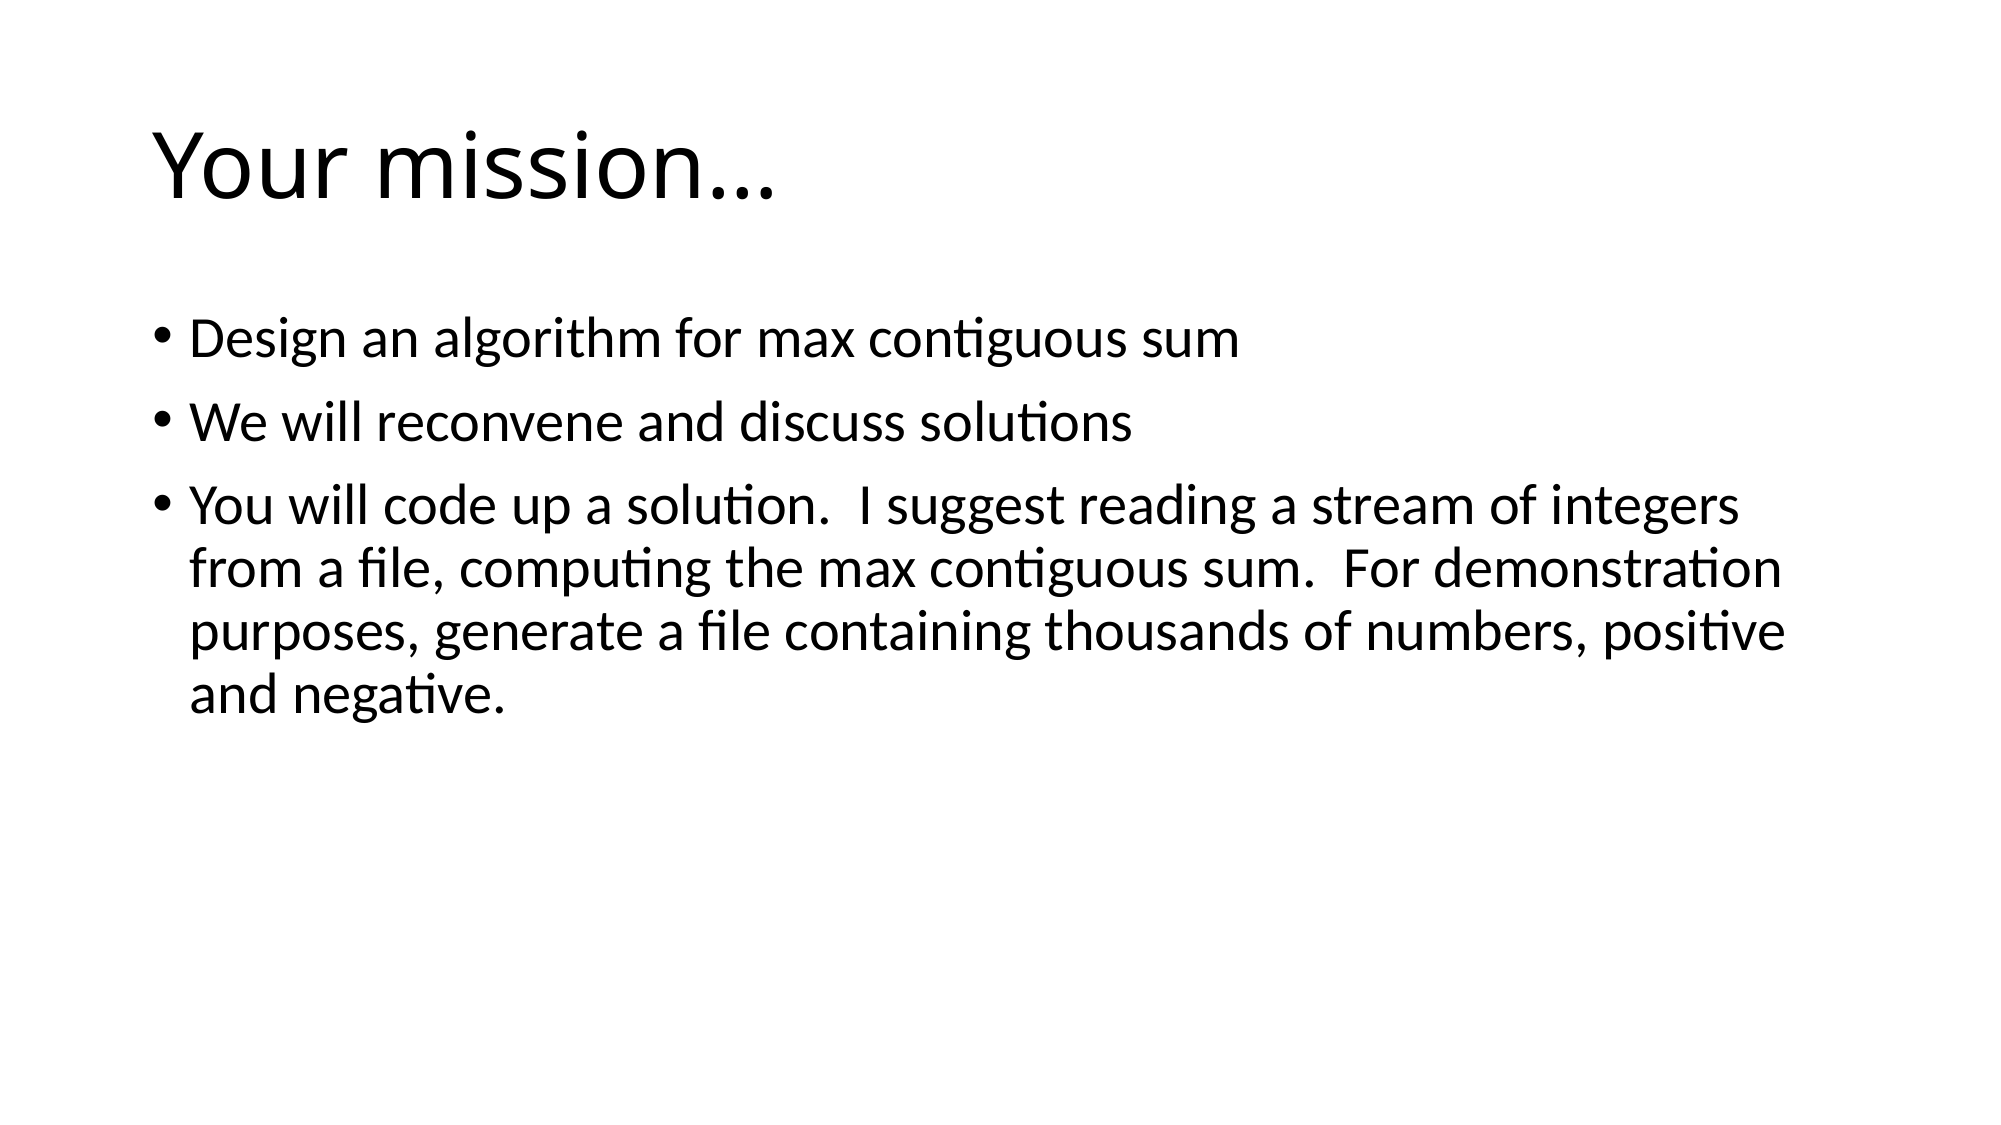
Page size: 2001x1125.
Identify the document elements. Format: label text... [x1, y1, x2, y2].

title Your mission… [137, 59, 1863, 278]
list Design an algorithm for max contiguous sum We will reconvene and discuss solutions You will code up a solution. I suggest reading a stream of integers from a file, computing the max contiguous sum. For demonstration purposes, generate a file containing thousands of numbers, positive and negative. [137, 299, 1863, 1014]
